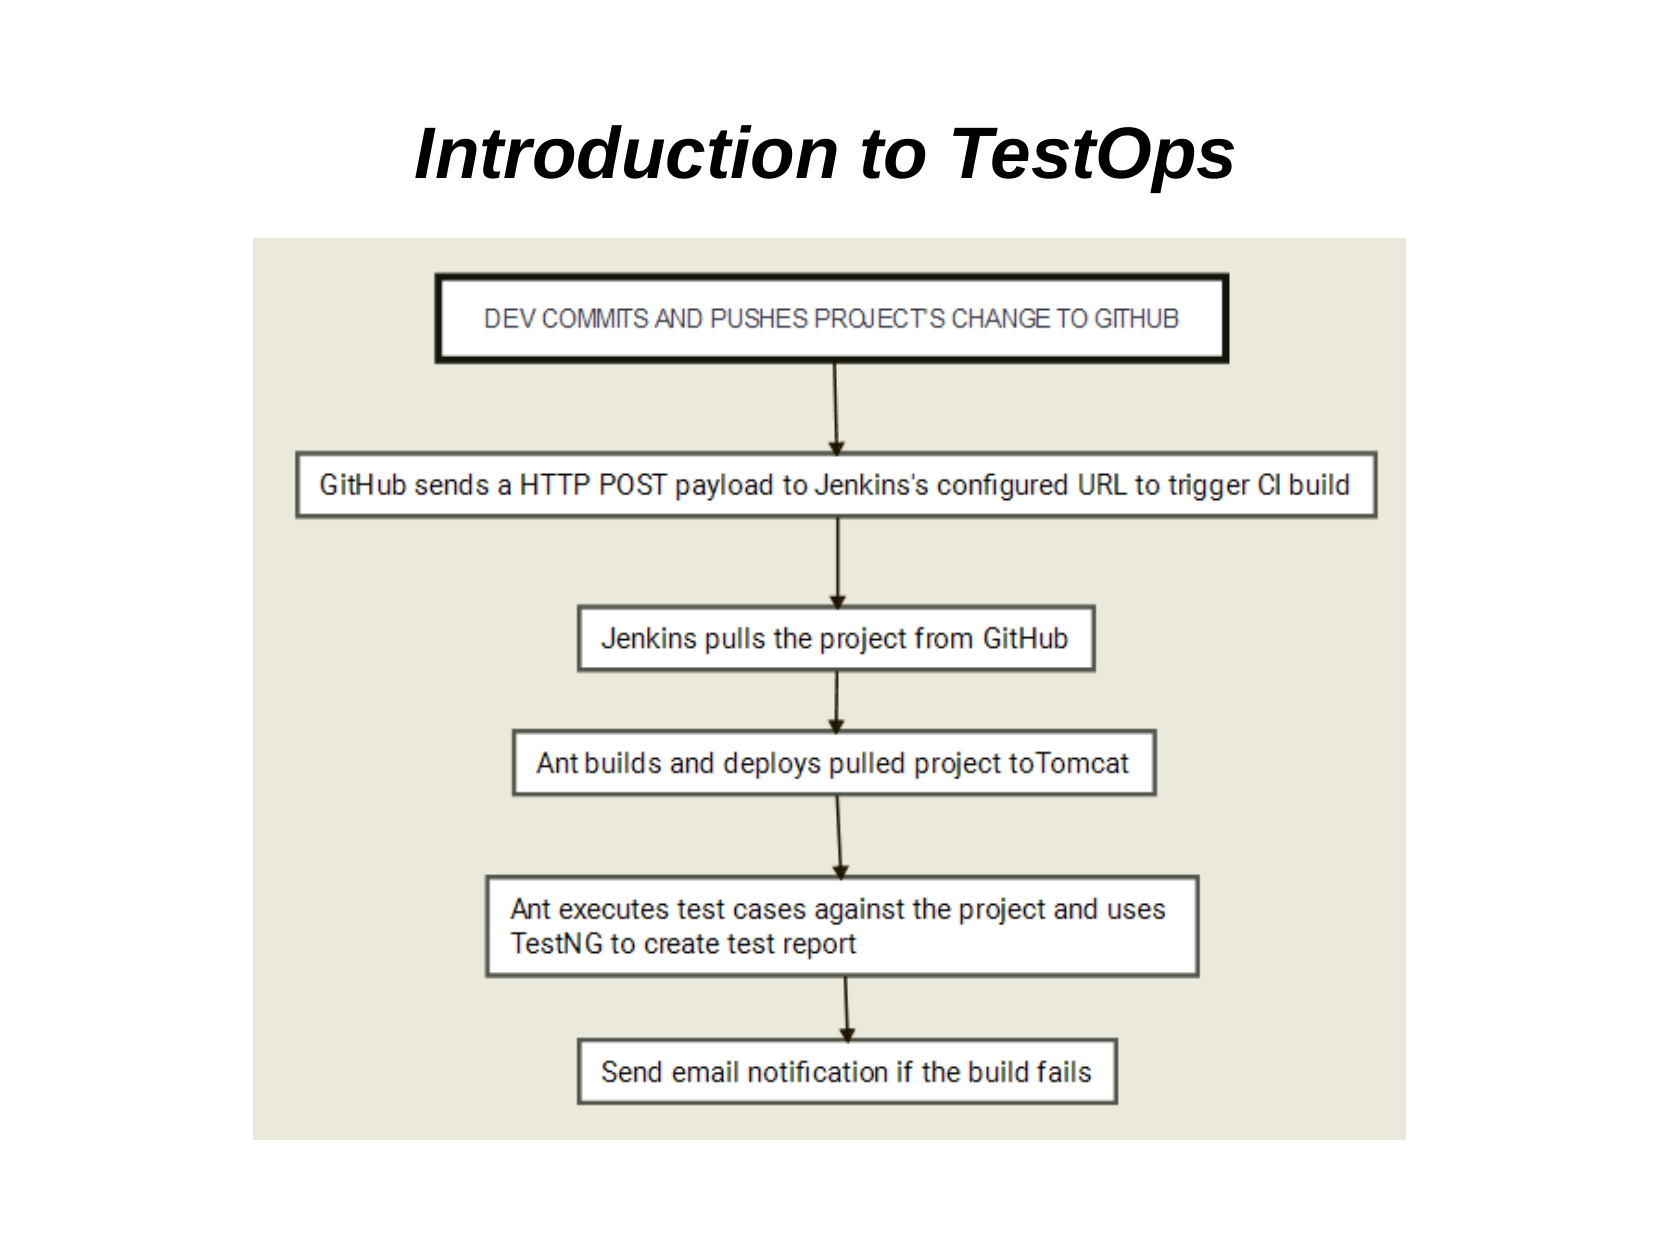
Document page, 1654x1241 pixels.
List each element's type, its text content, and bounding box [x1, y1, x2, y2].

list [82, 290, 1571, 1231]
title Introduction to TestOps [82, 49, 1571, 257]
picture [253, 238, 1406, 1140]
